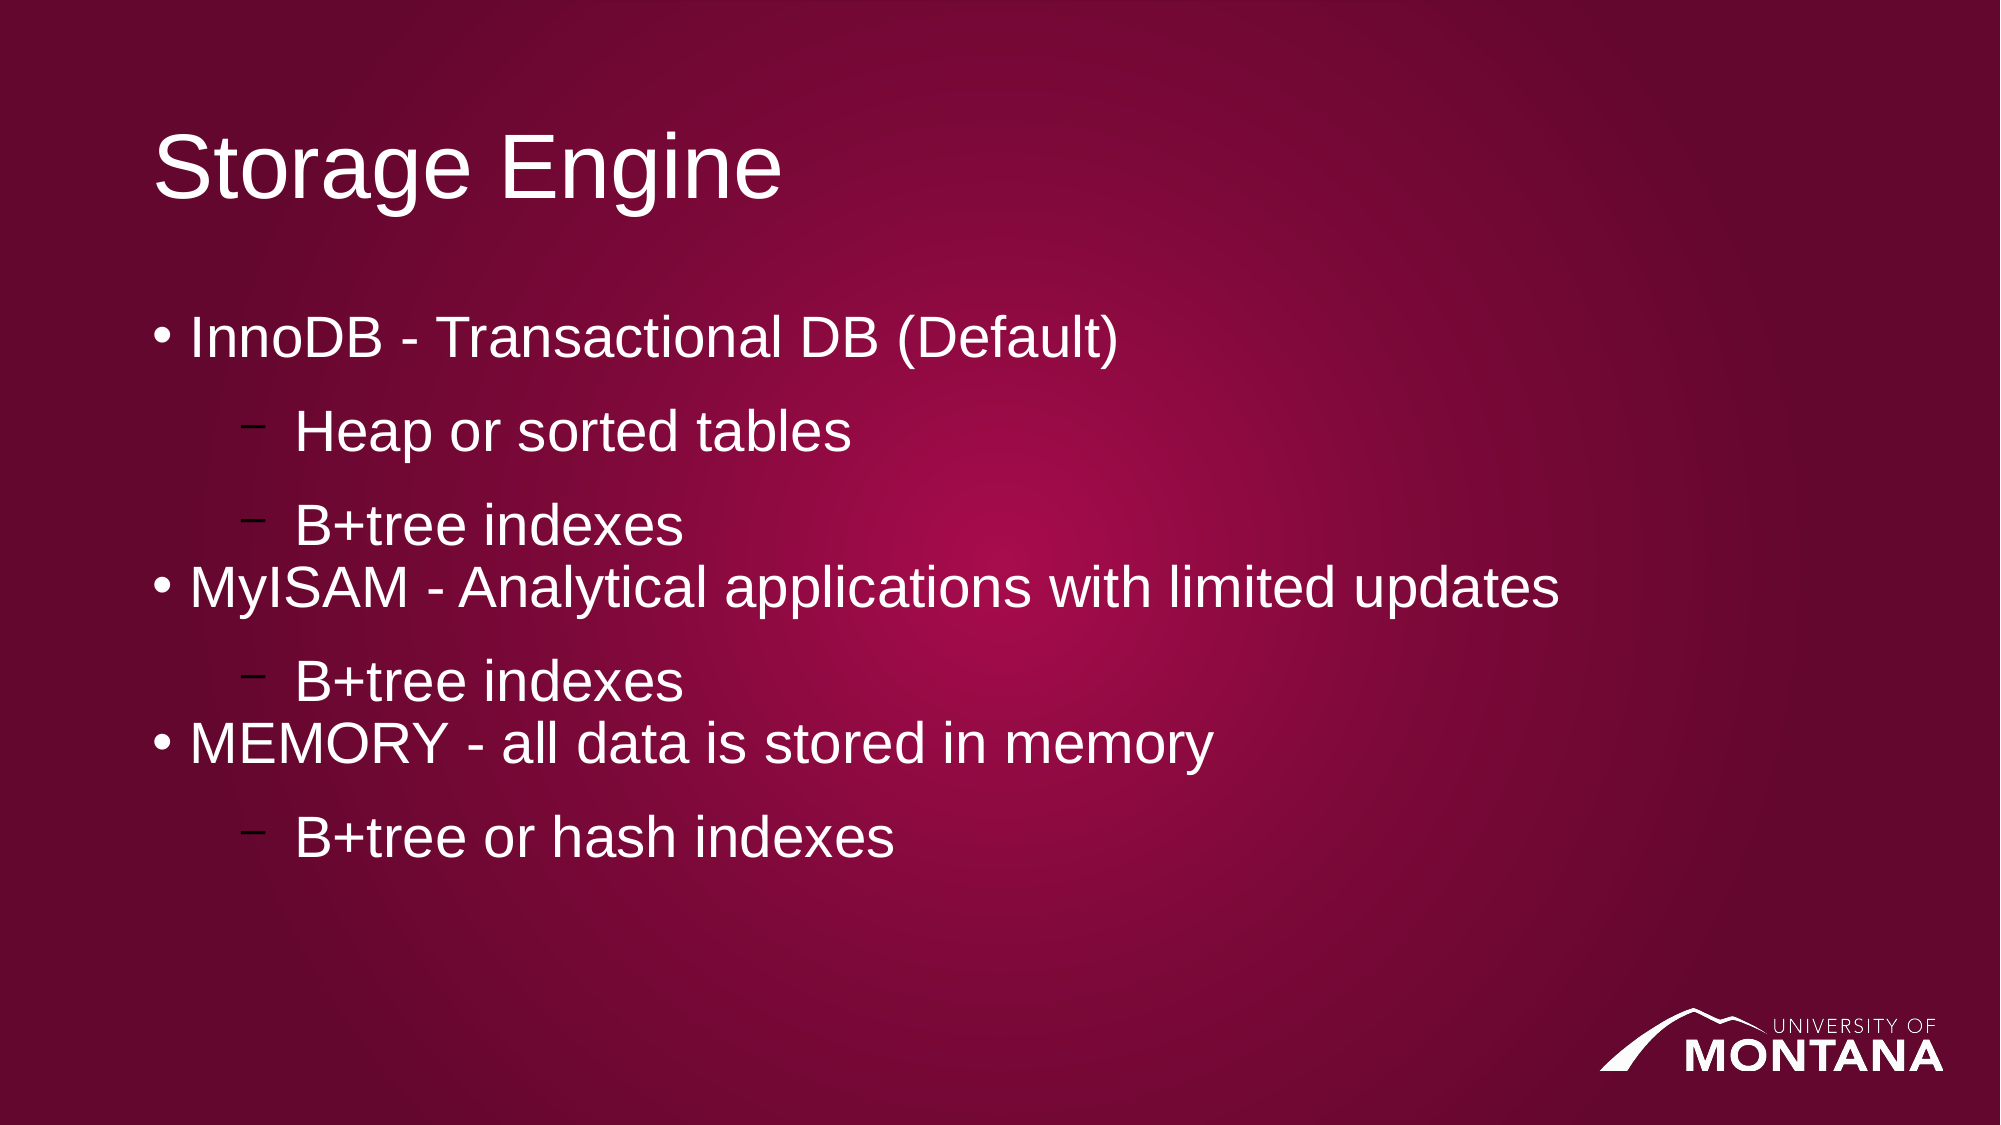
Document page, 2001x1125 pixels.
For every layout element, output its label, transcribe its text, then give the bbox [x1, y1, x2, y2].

title Storage Engine [137, 59, 1863, 278]
picture [0, 0, 2000, 1125]
list InnoDB - Transactional DB (Default) Heap or sorted tables B+tree indexes MyISAM - Analytical applications with limited updates B+tree indexes MEMORY - all data is stored in memory B+tree or hash indexes [137, 299, 1863, 1014]
